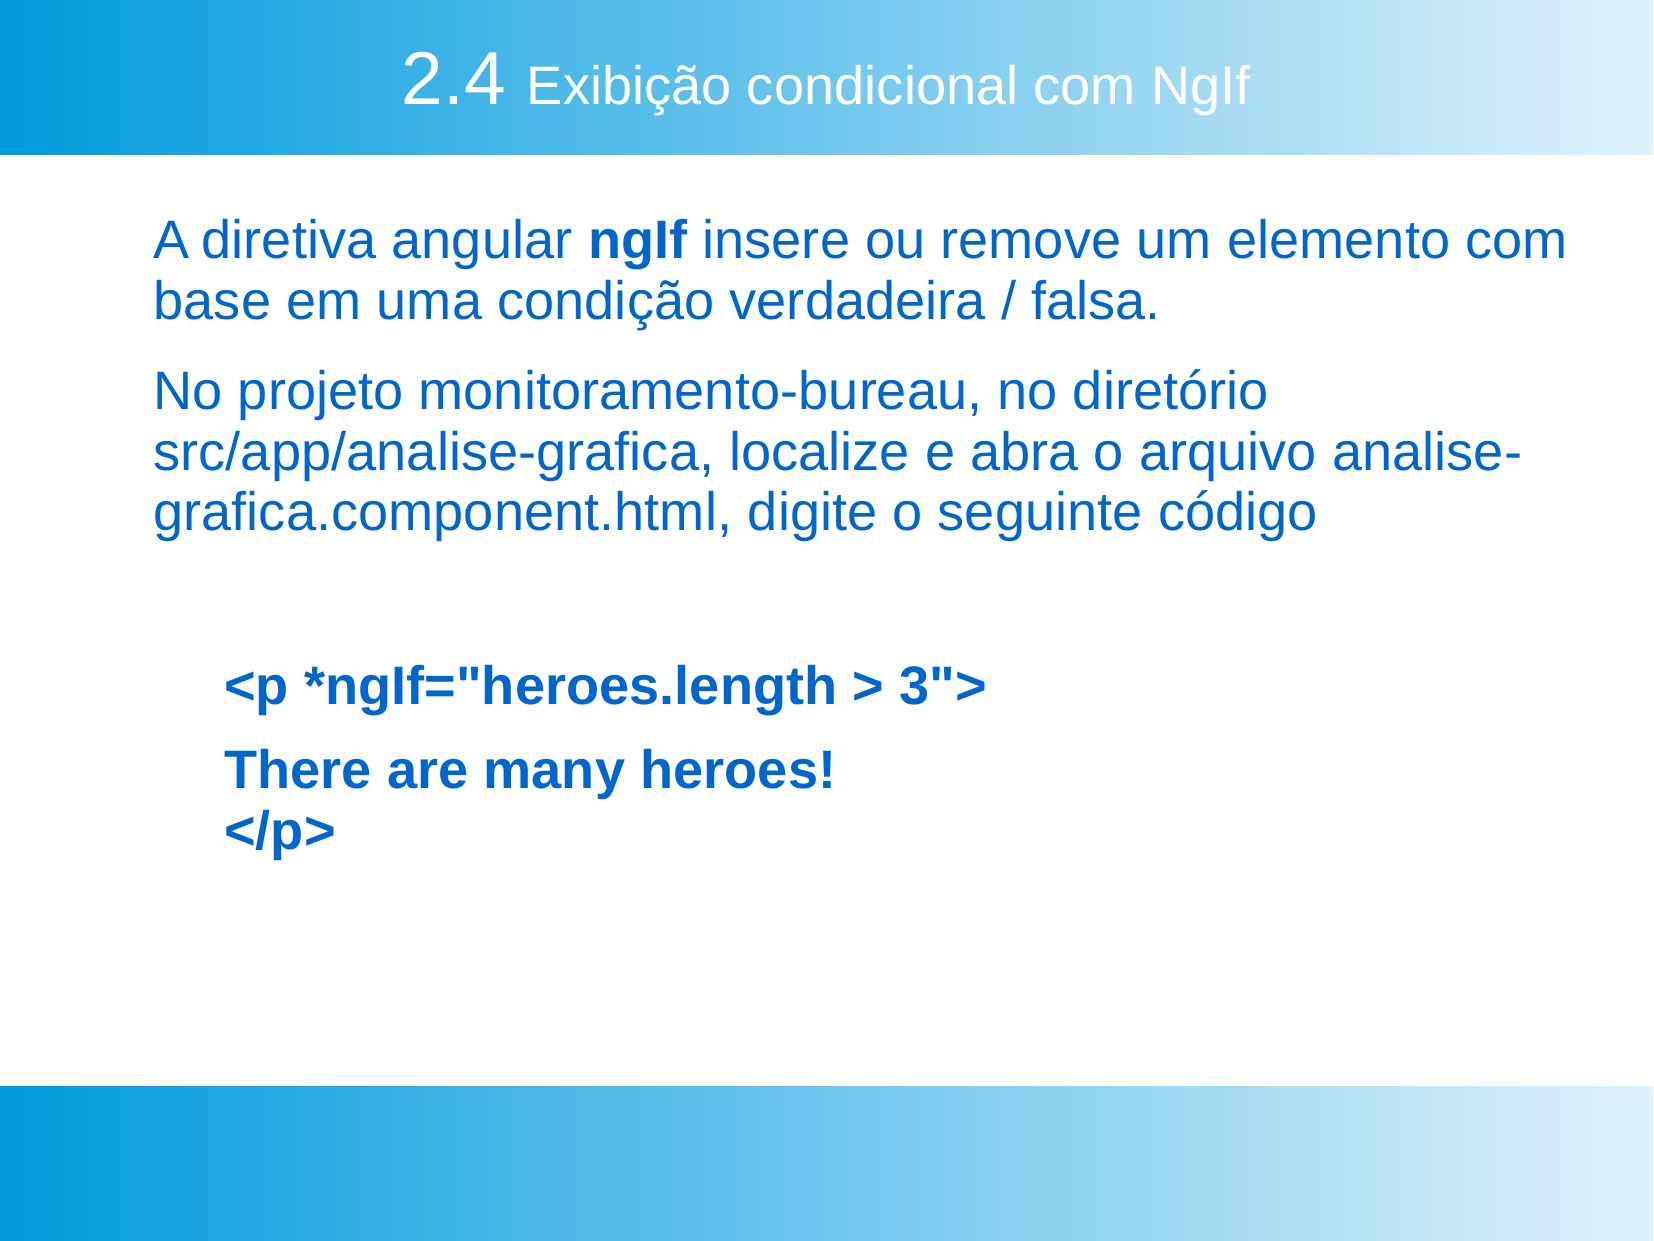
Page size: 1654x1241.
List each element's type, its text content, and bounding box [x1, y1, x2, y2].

list A diretiva angular ngIf insere ou remove um elemento com base em uma condição verdadeira / falsa. No projeto monitoramento-bureau, no diretório src/app/analise-grafica, localize e abra o arquivo analise-grafica.component.html, digite o seguinte código <p *ngIf="heroes.length > 3"> There are many heroes! </p> [82, 210, 1571, 1036]
title 2.4 Exibição condicional com NgIf [82, 5, 1571, 151]
